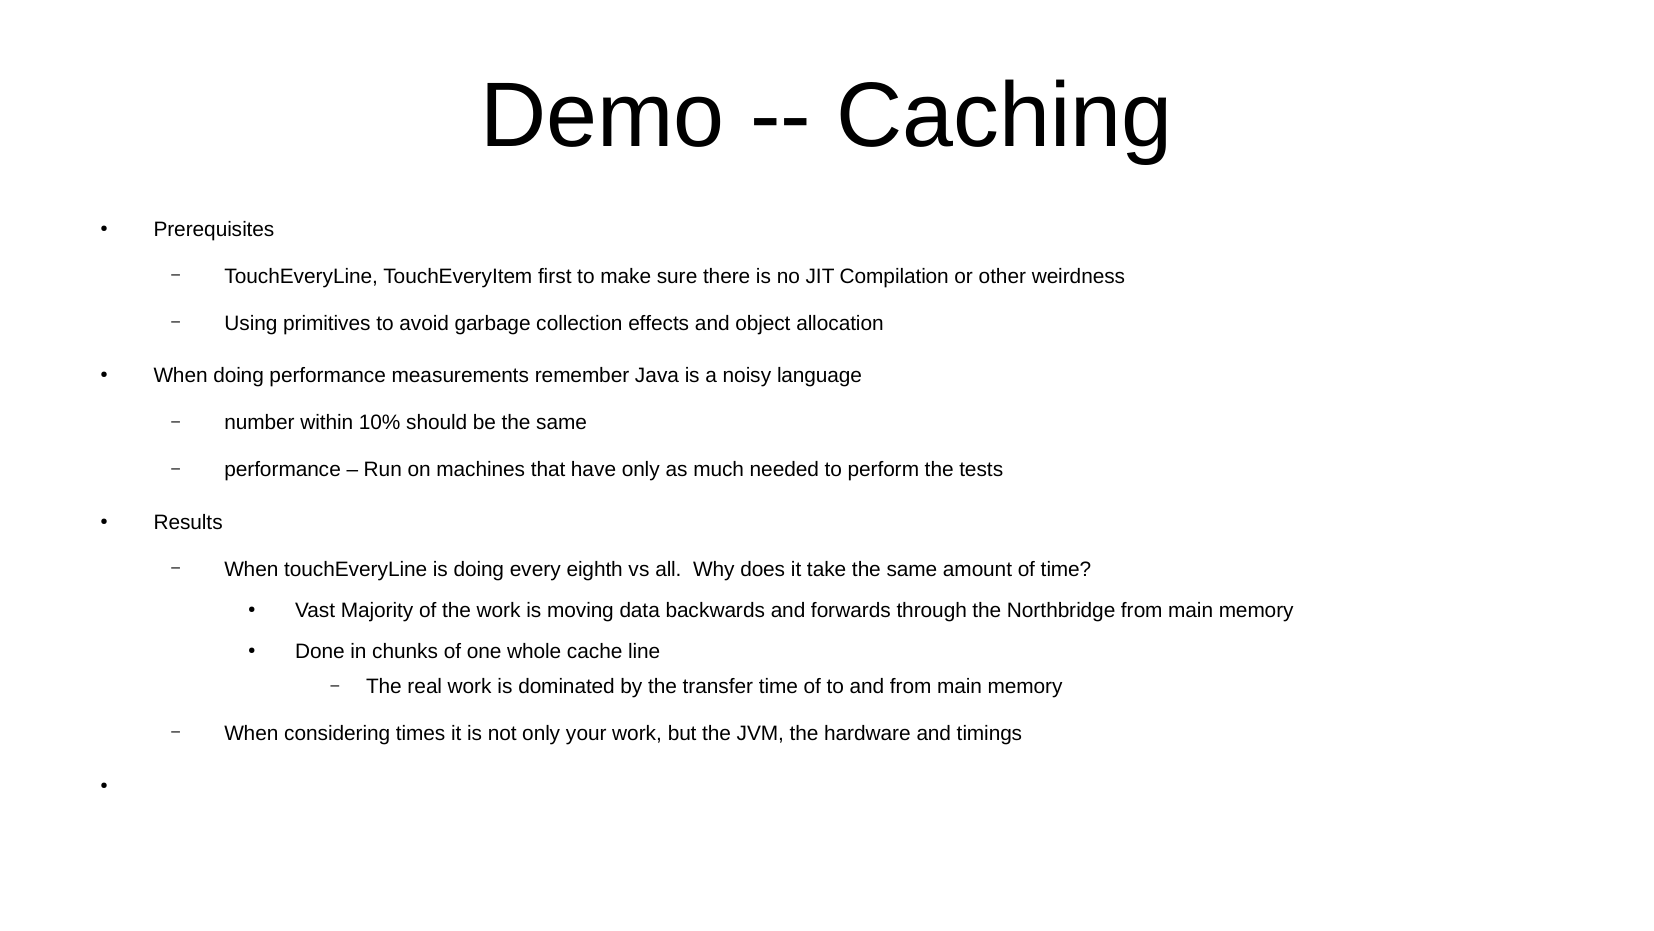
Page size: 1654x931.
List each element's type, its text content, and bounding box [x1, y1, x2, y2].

list Prerequisites TouchEveryLine, TouchEveryItem first to make sure there is no JIT Compilation or other weirdness Using primitives to avoid garbage collection effects and object allocation When doing performance measurements remember Java is a noisy language number within 10% should be the same performance – Run on machines that have only as much needed to perform the tests Results When touchEveryLine is doing every eighth vs all. Why does it take the same amount of time? Vast Majority of the work is moving data backwards and forwards through the Northbridge from main memory Done in chunks of one whole cache line The real work is dominated by the transfer time of to and from main memory When considering times it is not only your work, but the JVM, the hardware and timings [82, 217, 1613, 901]
title Demo -- Caching [82, 37, 1571, 193]
